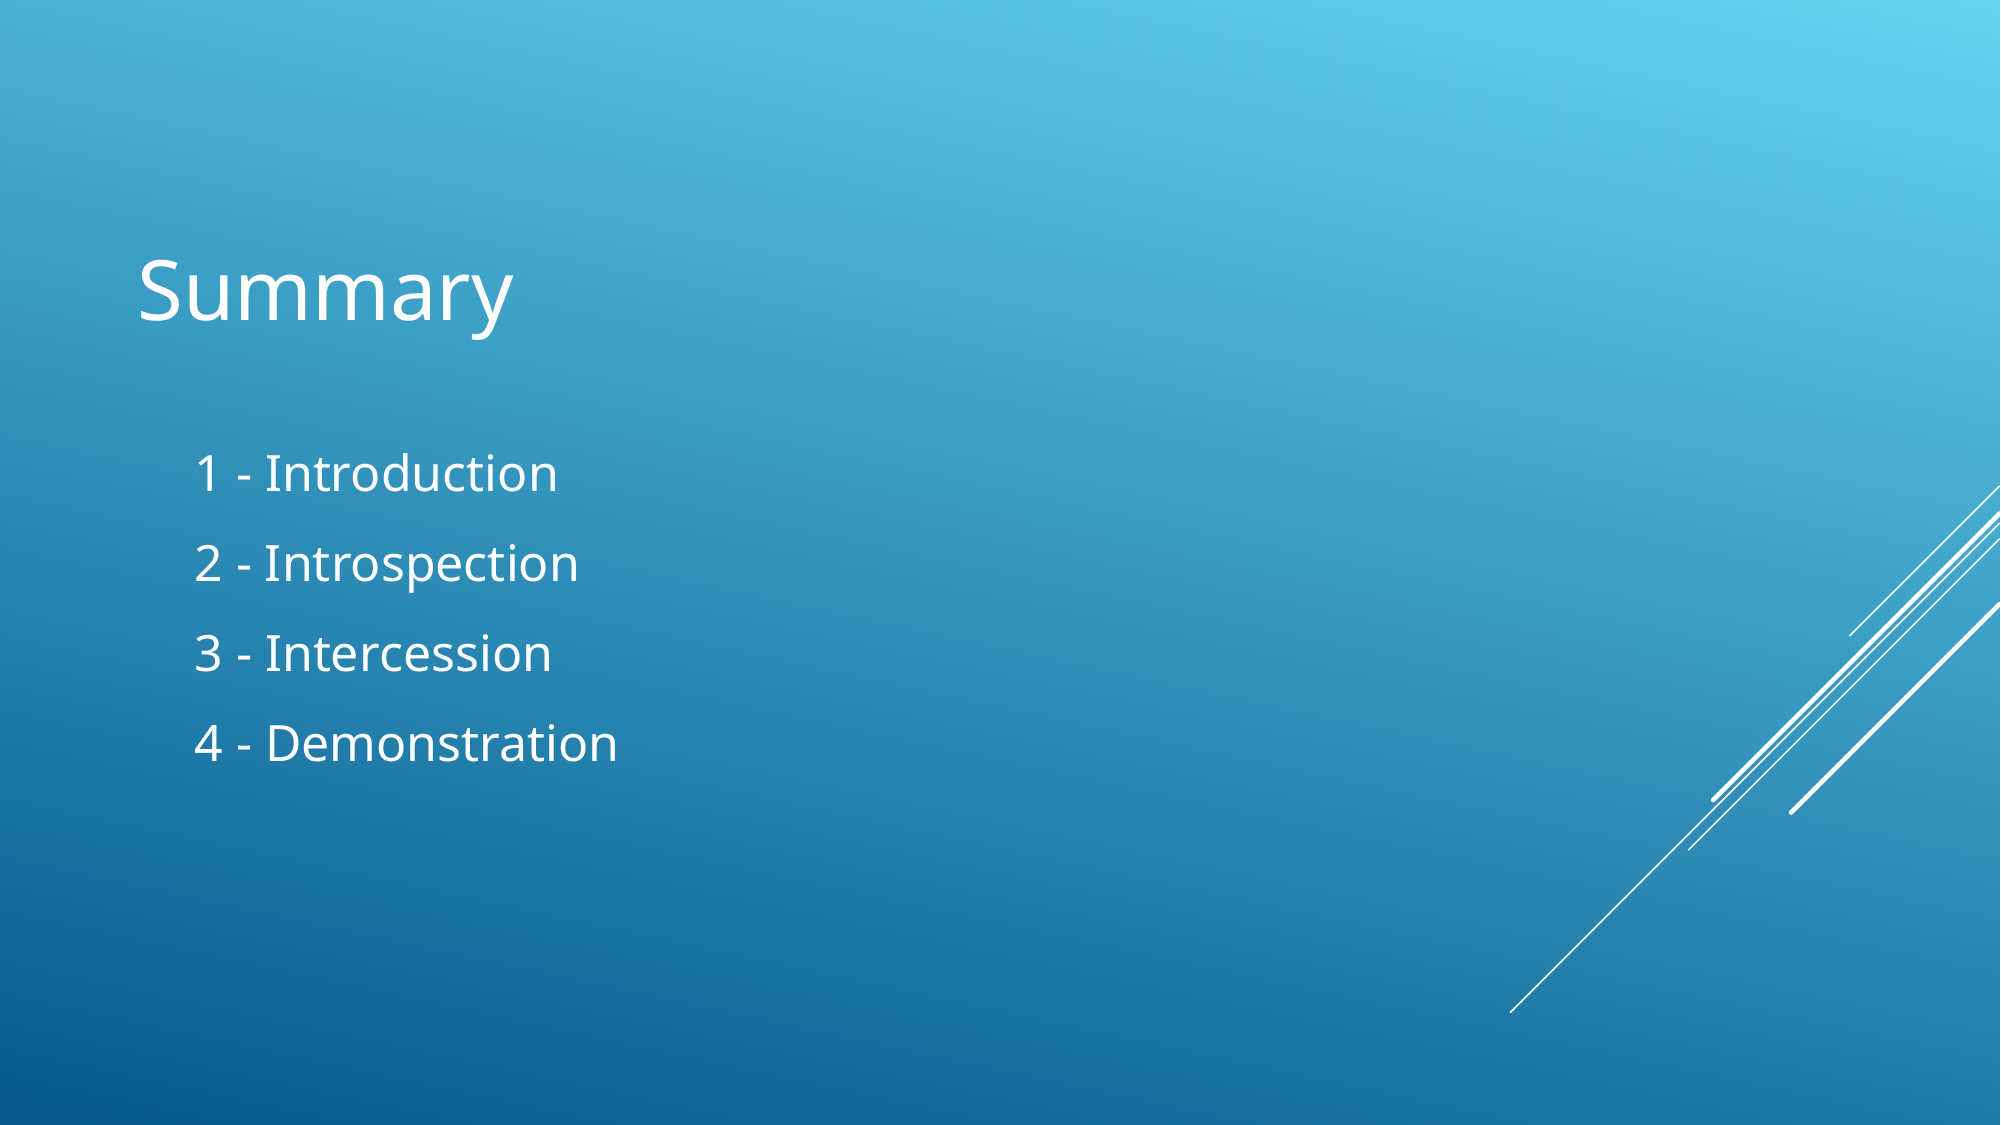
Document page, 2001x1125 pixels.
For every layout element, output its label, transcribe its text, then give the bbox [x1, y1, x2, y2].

text_box Summary [122, 229, 628, 346]
text_box 1 - Introduction 2 - Introspection 3 - Intercession 4 - Demonstration [179, 404, 1314, 783]
